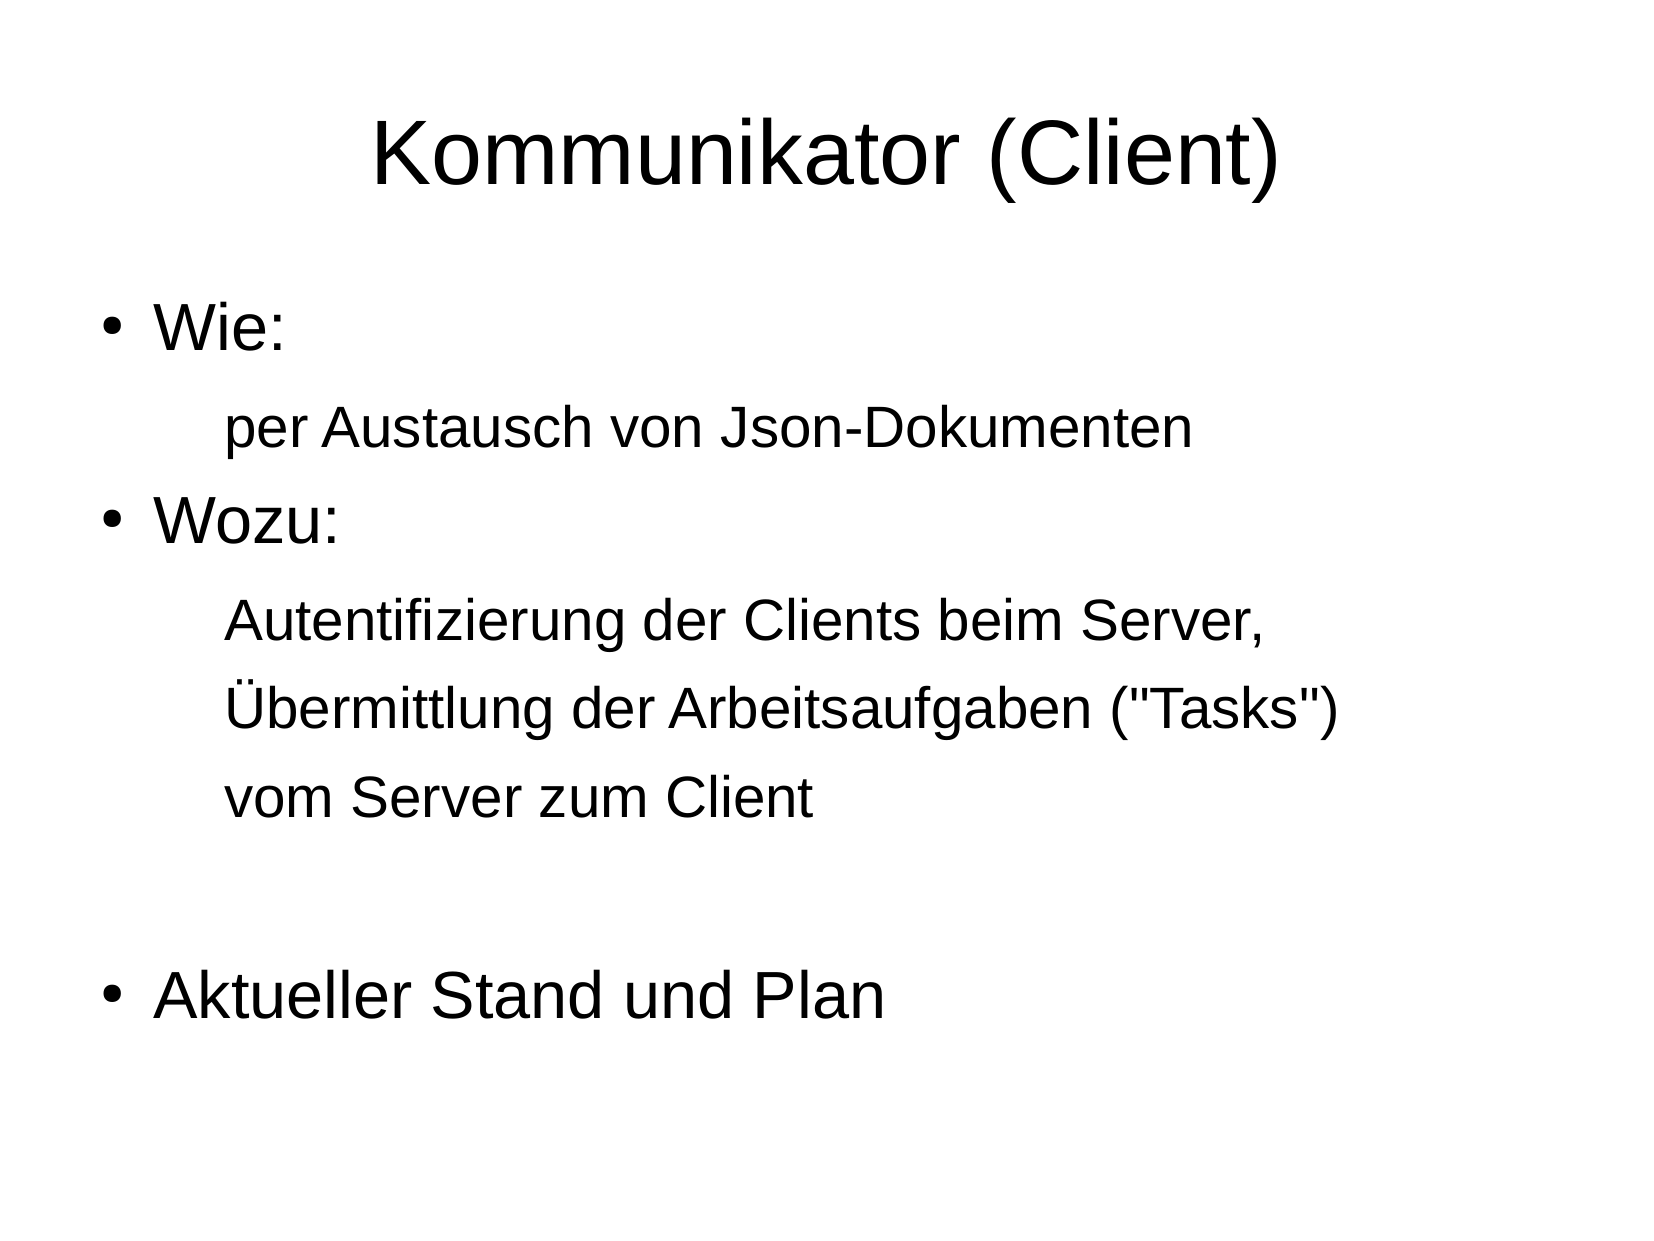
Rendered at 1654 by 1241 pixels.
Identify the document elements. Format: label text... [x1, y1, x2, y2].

title Kommunikator (Client) [82, 49, 1571, 257]
list Wie: per Austausch von Json-Dokumenten Wozu: Autentifizierung der Clients beim Server, Übermittlung der Arbeitsaufgaben ("Tasks") vom Server zum Client Aktueller Stand und Plan [82, 290, 1571, 1109]
